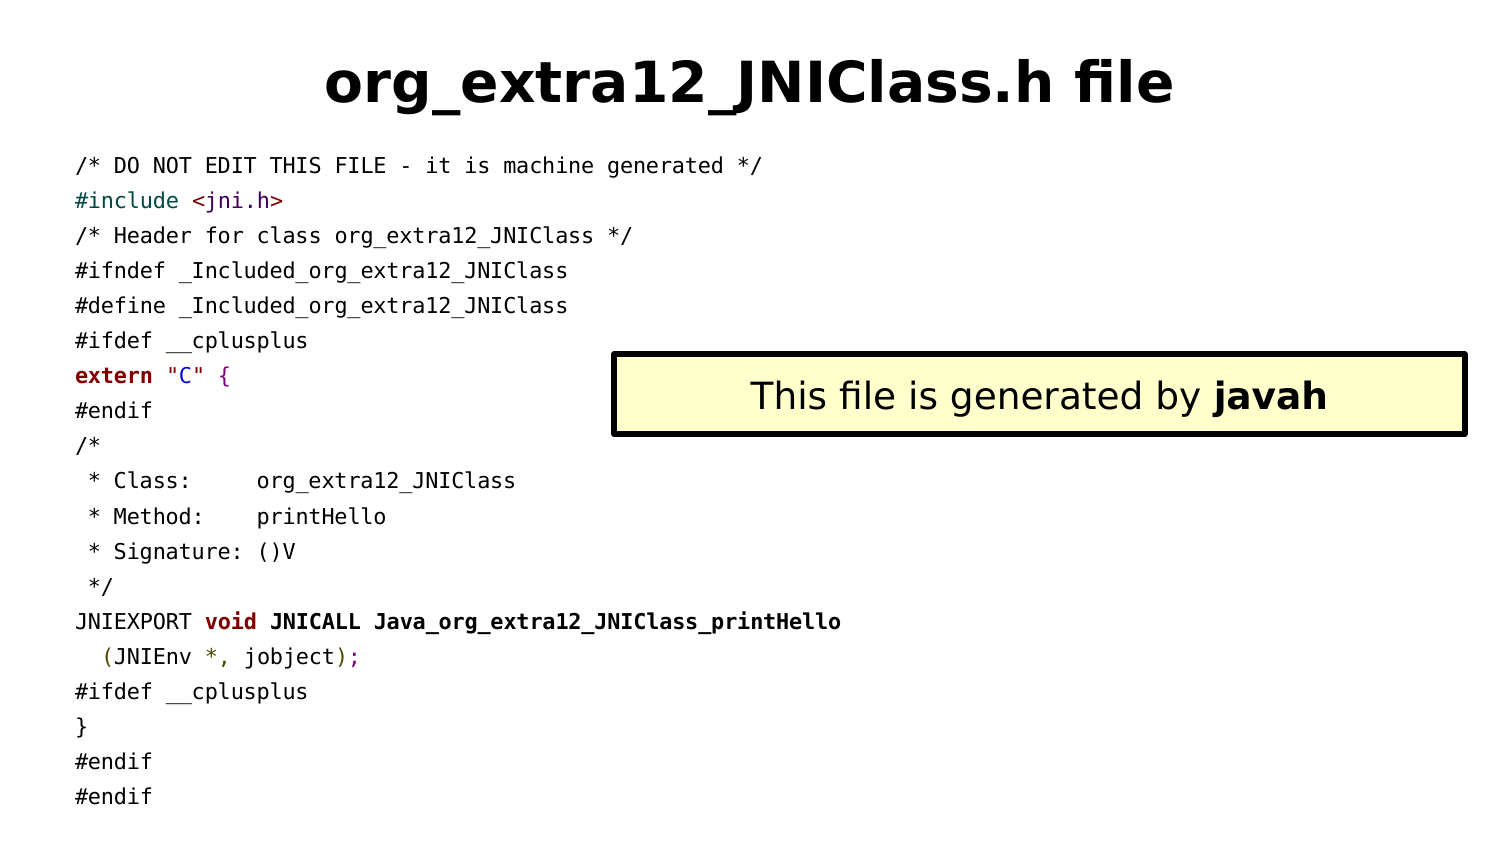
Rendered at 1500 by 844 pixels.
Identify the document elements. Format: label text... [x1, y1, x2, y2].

list /* DO NOT EDIT THIS FILE - it is machine generated */ #include <jni.h> /* Header for class org_extra12_JNIClass */ #ifndef _Included_org_extra12_JNIClass #define _Included_org_extra12_JNIClass #ifdef __cplusplus extern "C" { #endif /* * Class: org_extra12_JNIClass * Method: printHello * Signature: ()V */ JNIEXPORT void JNICALL Java_org_extra12_JNIClass_printHello (JNIEnv *, jobject); #ifdef __cplusplus } #endif #endif [75, 153, 1453, 815]
text_box This file is generated by javah [614, 354, 1465, 435]
title org_extra12_JNIClass.h file [75, 33, 1425, 133]
